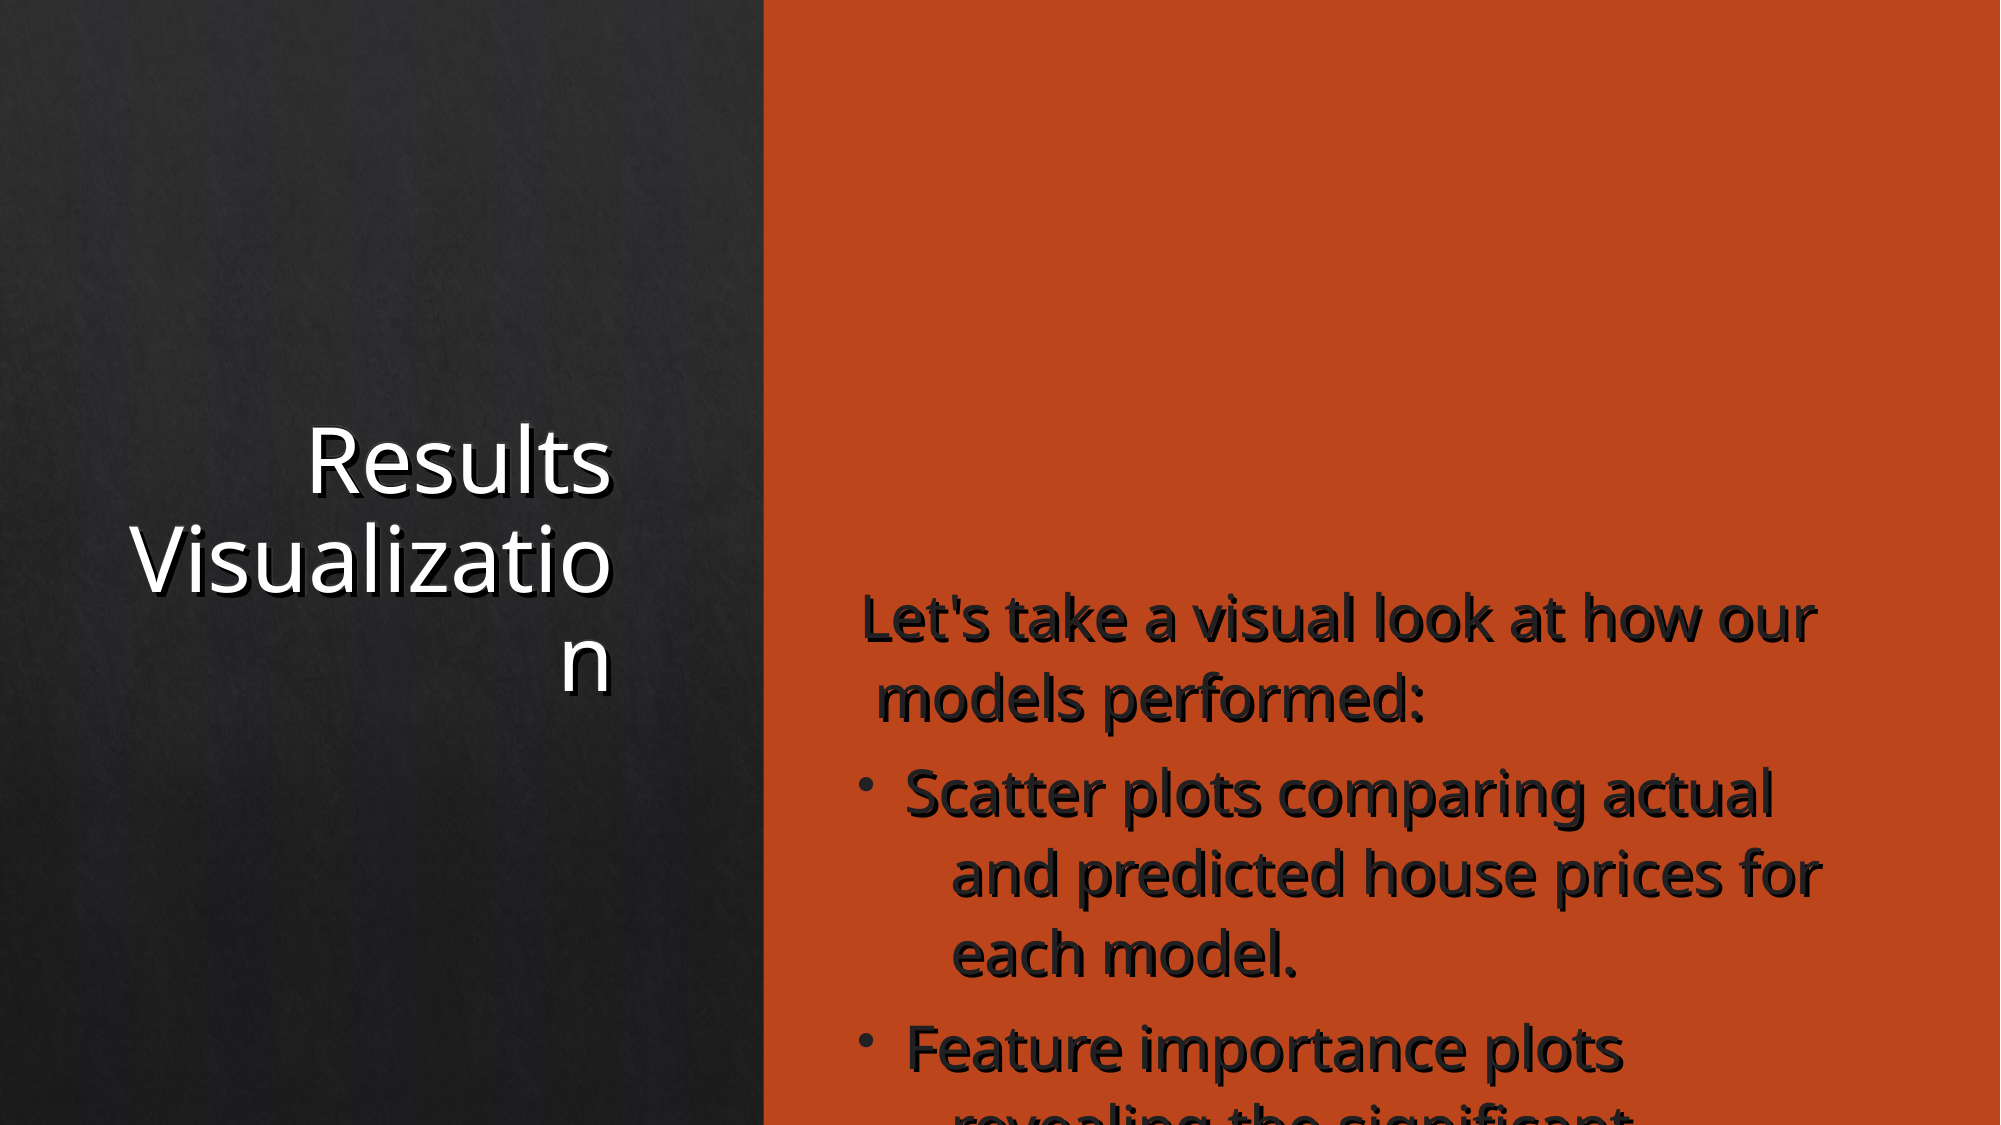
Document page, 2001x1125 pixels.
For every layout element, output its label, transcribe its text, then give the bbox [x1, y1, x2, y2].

title Results Visualization [114, 176, 676, 949]
list Let's take a visual look at how our models performed: Scatter plots comparing actual and predicted house prices for each model. Feature importance plots revealing the significant impact of different features on house prices. [832, 563, 1837, 1125]
text_box [0, 0, 2000, 1125]
